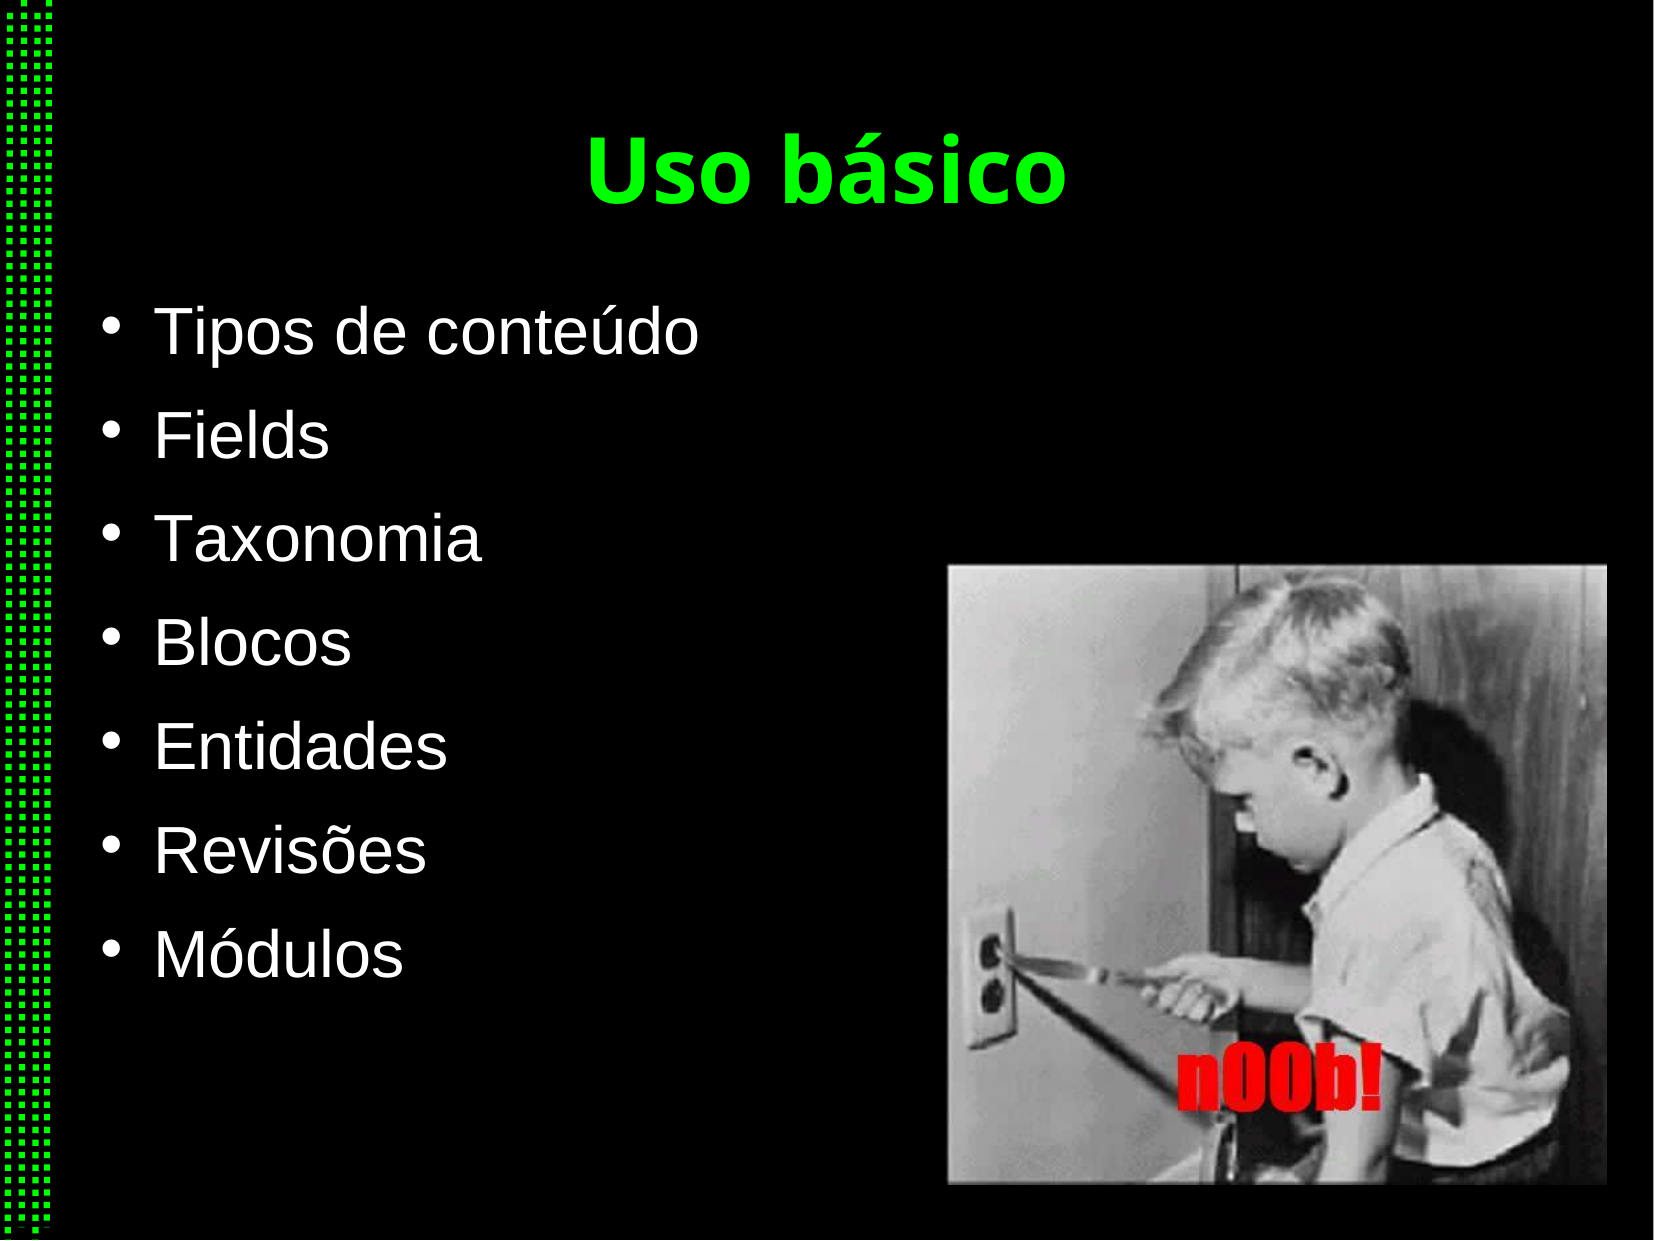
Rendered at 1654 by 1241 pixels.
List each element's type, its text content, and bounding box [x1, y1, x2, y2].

title Uso básico [82, 49, 1571, 257]
picture [945, 562, 1607, 1185]
list Tipos de conteúdo Fields Taxonomia Blocos Entidades Revisões Módulos [82, 290, 1571, 1109]
